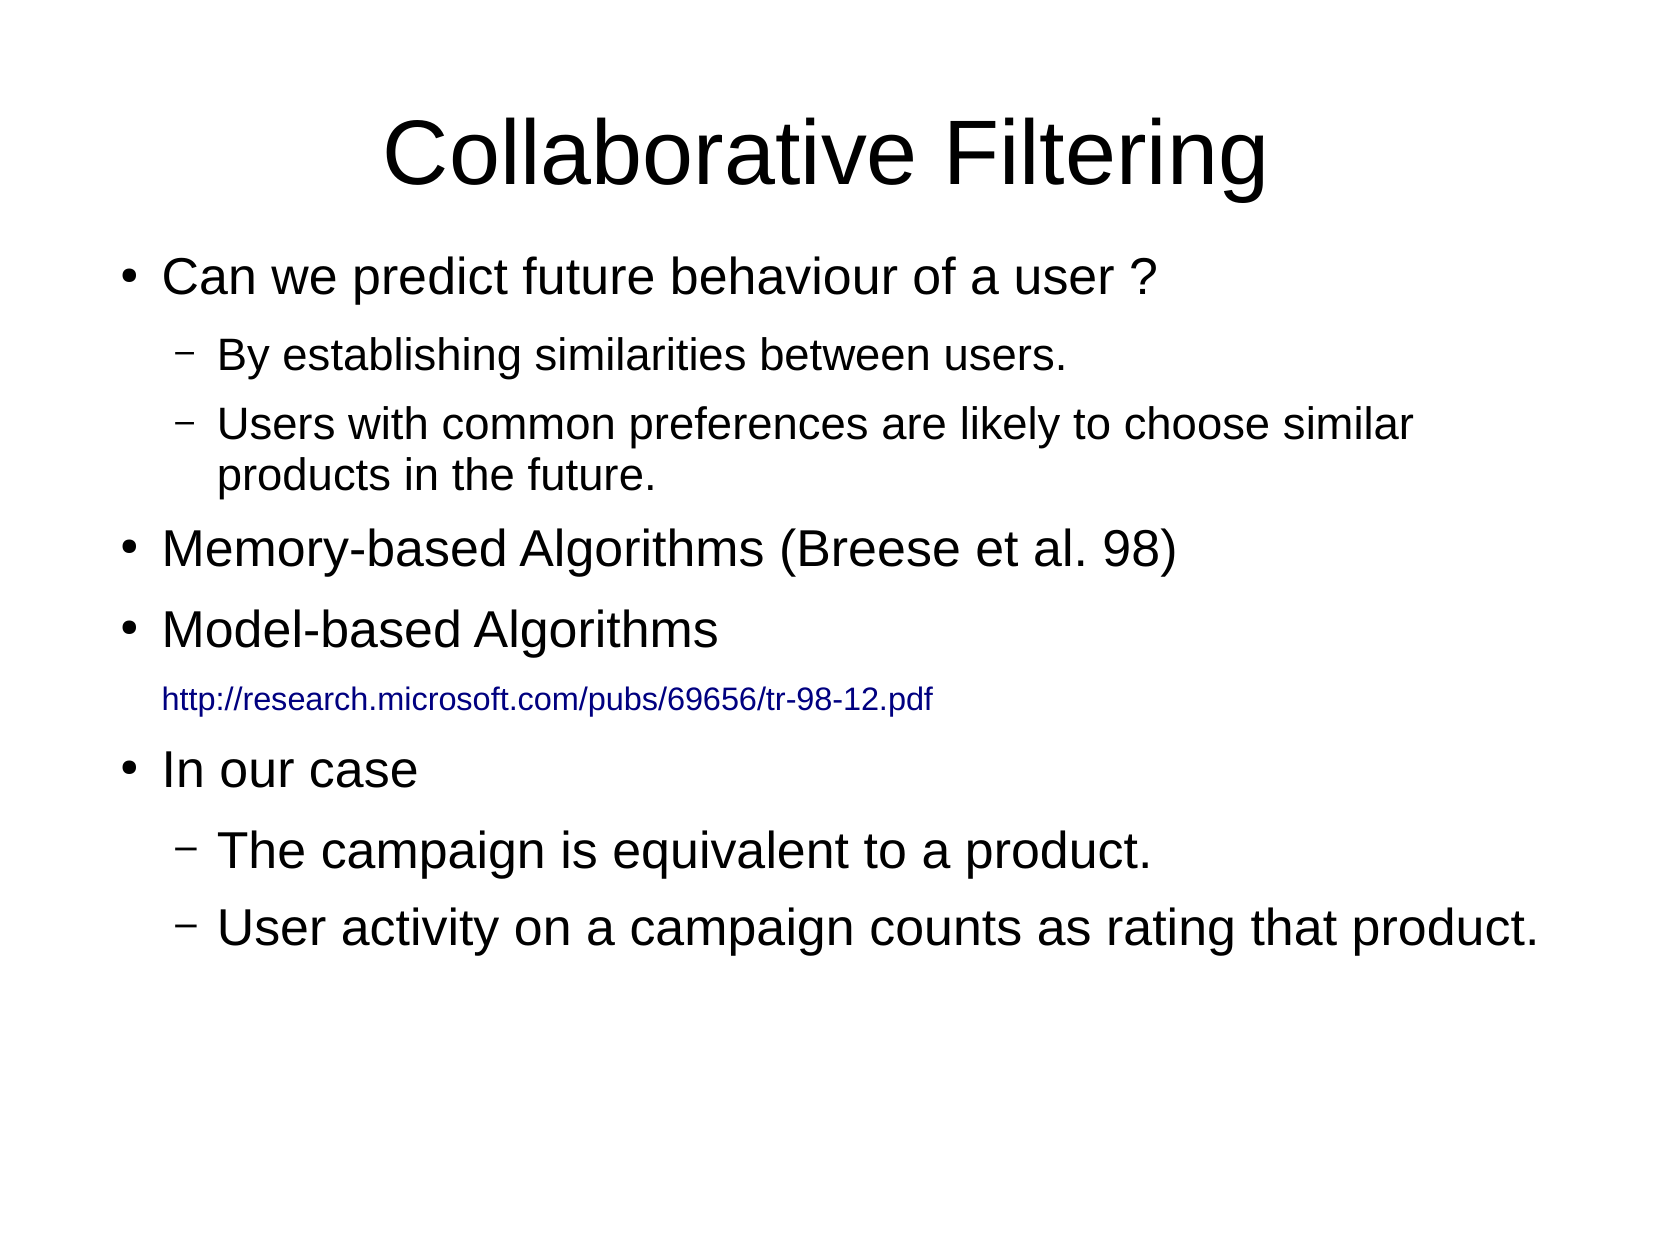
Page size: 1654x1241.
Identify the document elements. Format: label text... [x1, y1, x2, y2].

list Can we predict future behaviour of a user ? By establishing similarities between users. Users with common preferences are likely to choose similar products in the future. Memory-based Algorithms (Breese et al. 98) Model-based Algorithms http://research.microsoft.com/pubs/69656/tr-98-12.pdf In our case The campaign is equivalent to a product. User activity on a campaign counts as rating that product. [106, 248, 1595, 968]
title Collaborative Filtering [82, 49, 1571, 257]
